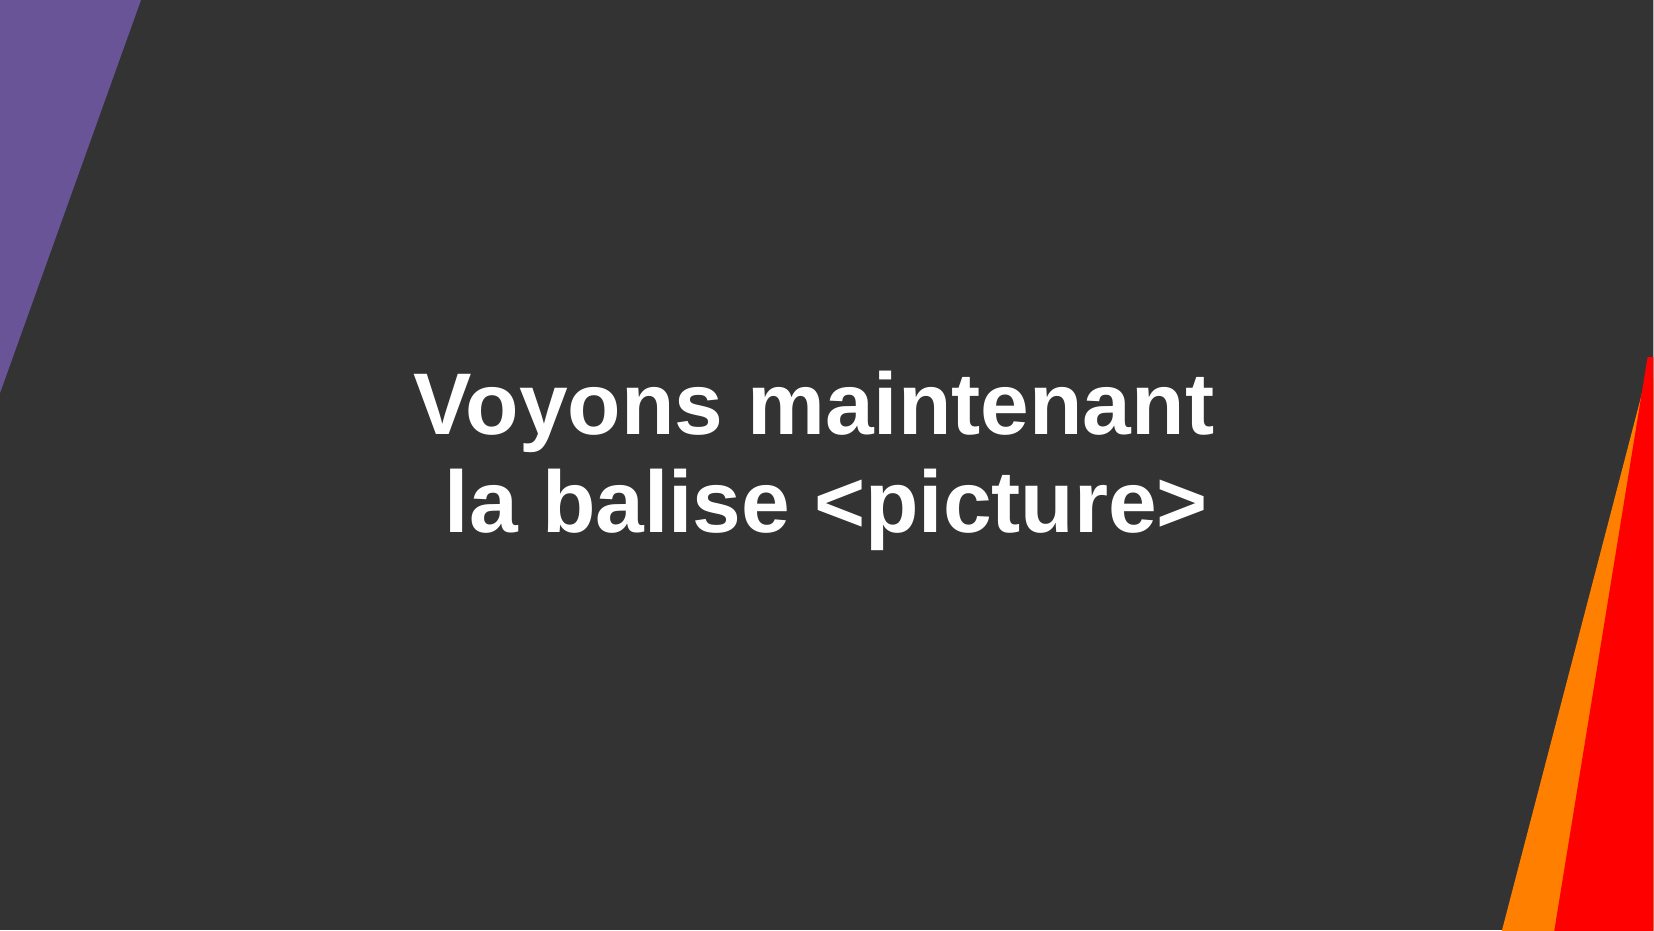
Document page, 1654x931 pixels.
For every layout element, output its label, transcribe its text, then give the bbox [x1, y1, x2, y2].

text_box [1501, 356, 1654, 931]
title Voyons maintenant la balise <picture> [31, 355, 1622, 567]
text_box [0, 0, 142, 394]
